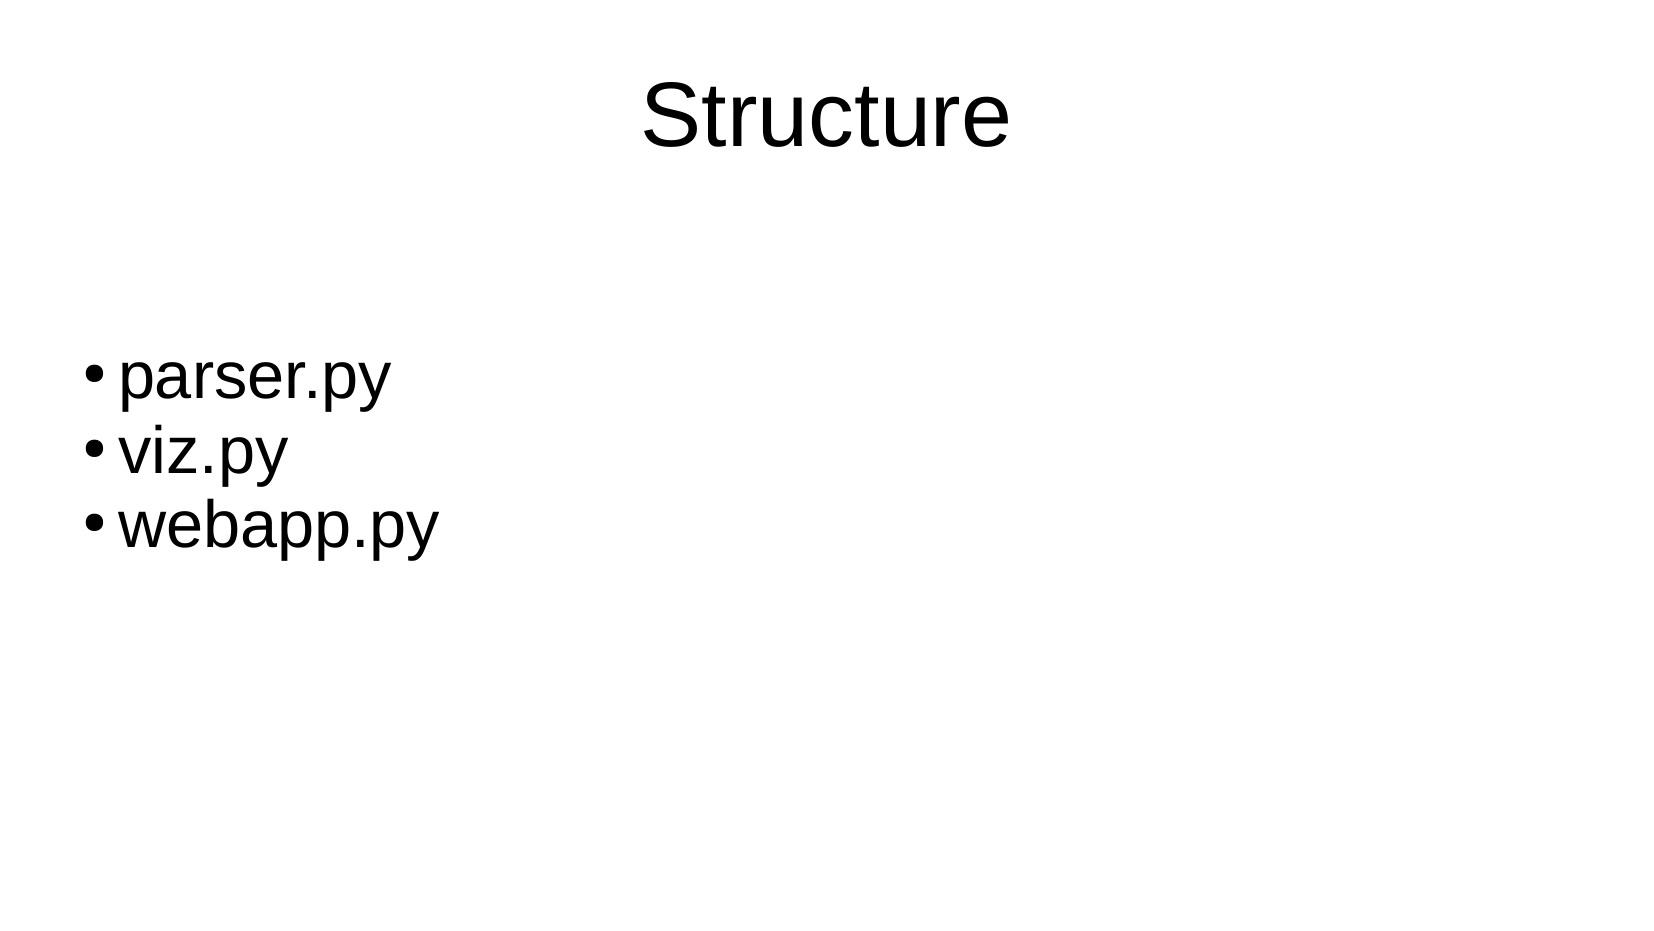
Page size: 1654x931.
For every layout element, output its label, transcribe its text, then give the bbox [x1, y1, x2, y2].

subtitle parser.py viz.py webapp.py [82, 217, 1571, 758]
title Structure [82, 37, 1571, 193]
